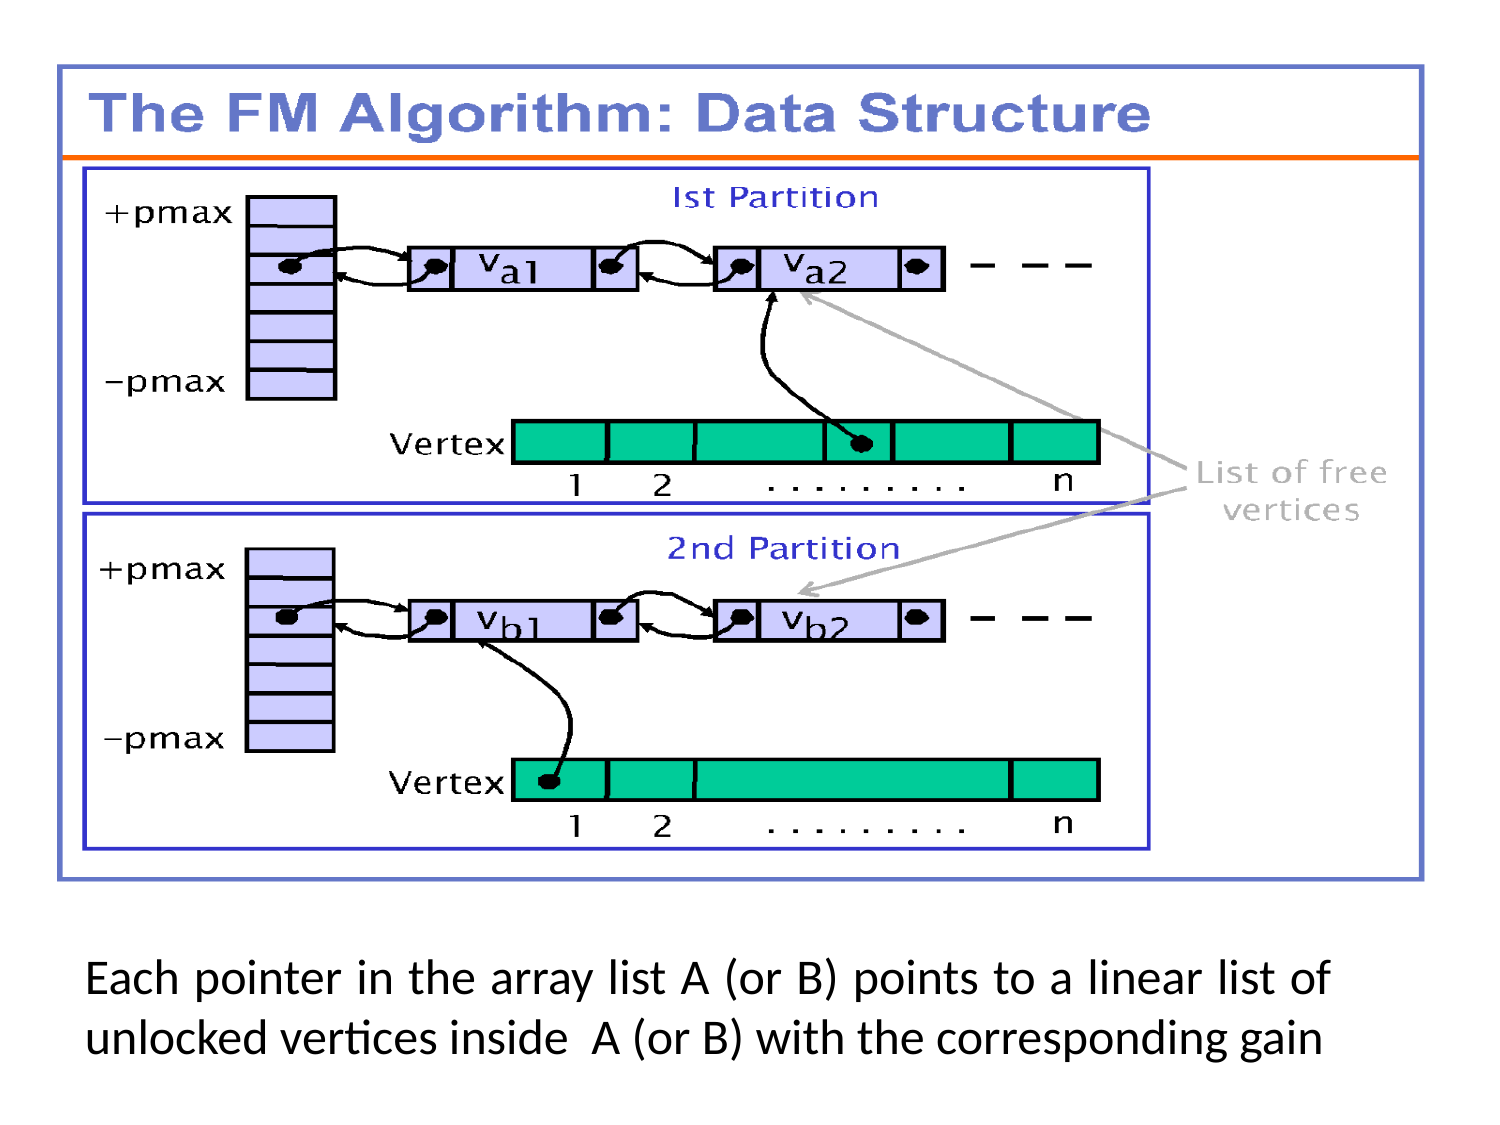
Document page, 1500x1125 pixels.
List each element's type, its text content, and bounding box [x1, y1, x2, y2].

picture [48, 35, 1452, 891]
text_box Each pointer in the array list A (or B) points to a linear list of unlocked vertices inside A (or B) with the corresponding gain [70, 937, 1348, 1073]
